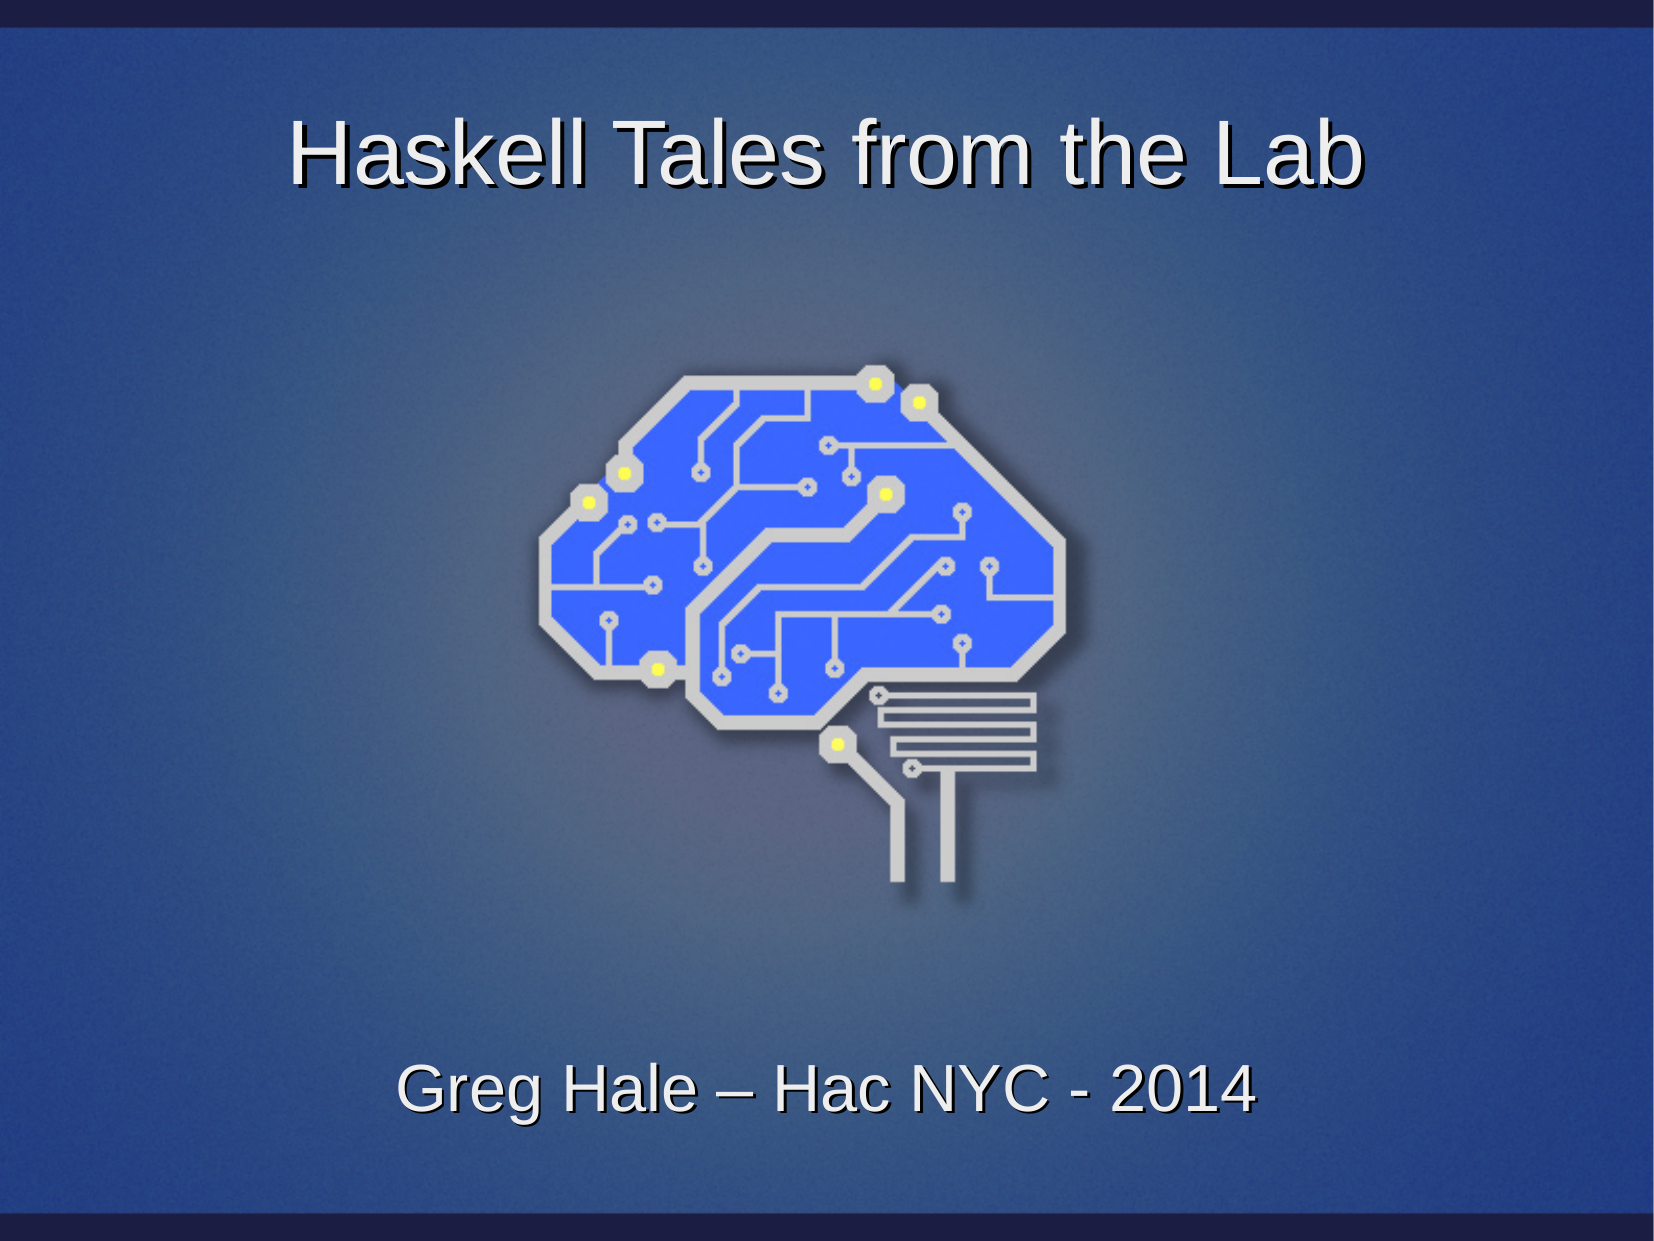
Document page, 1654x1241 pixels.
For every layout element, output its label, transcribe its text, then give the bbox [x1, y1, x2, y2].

title Haskell Tales from the Lab [82, 49, 1571, 257]
text_box Greg Hale – Hac NYC - 2014 [380, 1043, 1274, 1142]
picture [0, 0, 1654, 1241]
